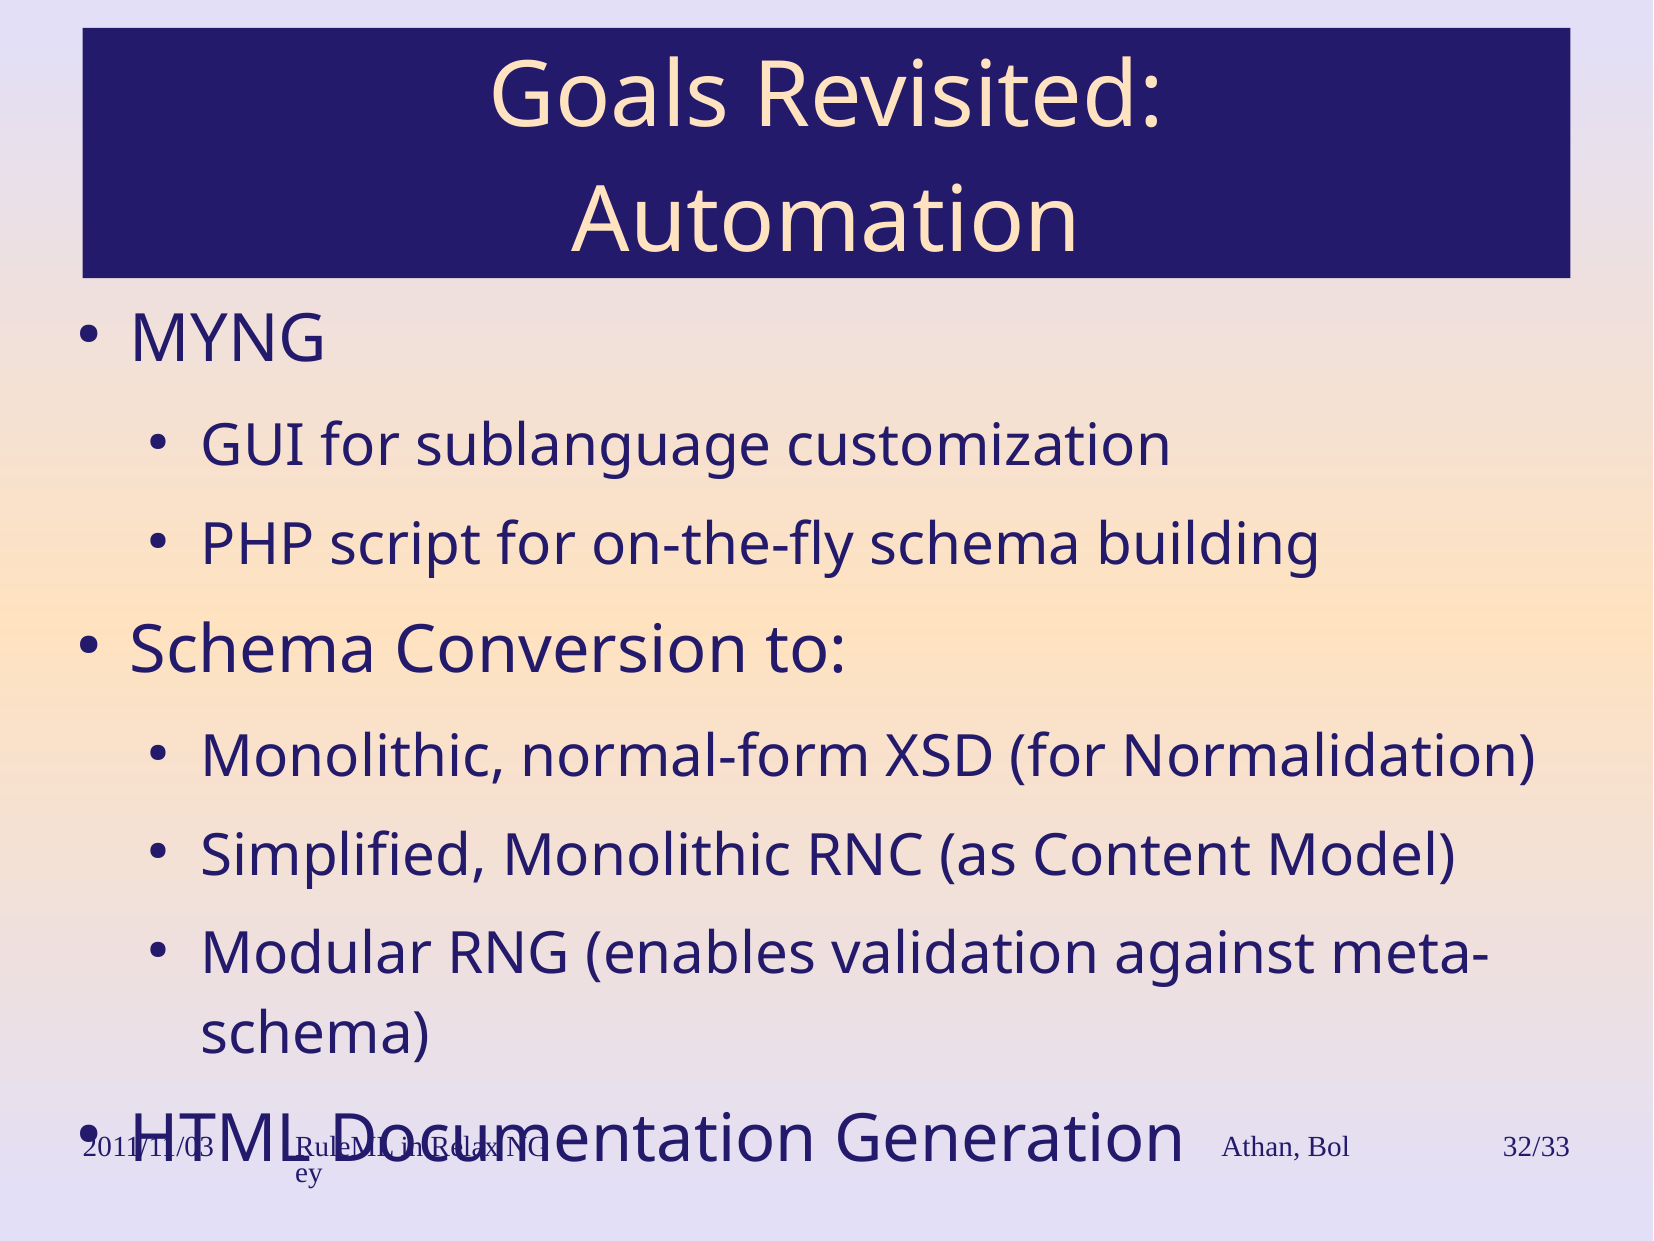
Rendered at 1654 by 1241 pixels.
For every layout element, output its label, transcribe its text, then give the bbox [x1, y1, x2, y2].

title Goals Revisited: Automation [82, 48, 1571, 258]
list MYNG GUI for sublanguage customization PHP script for on-the-fly schema building Schema Conversion to: Monolithic, normal-form XSD (for Normalidation) Simplified, Monolithic RNC (as Content Model) Modular RNG (enables validation against meta-schema) HTML Documentation Generation [59, 290, 1595, 1109]
